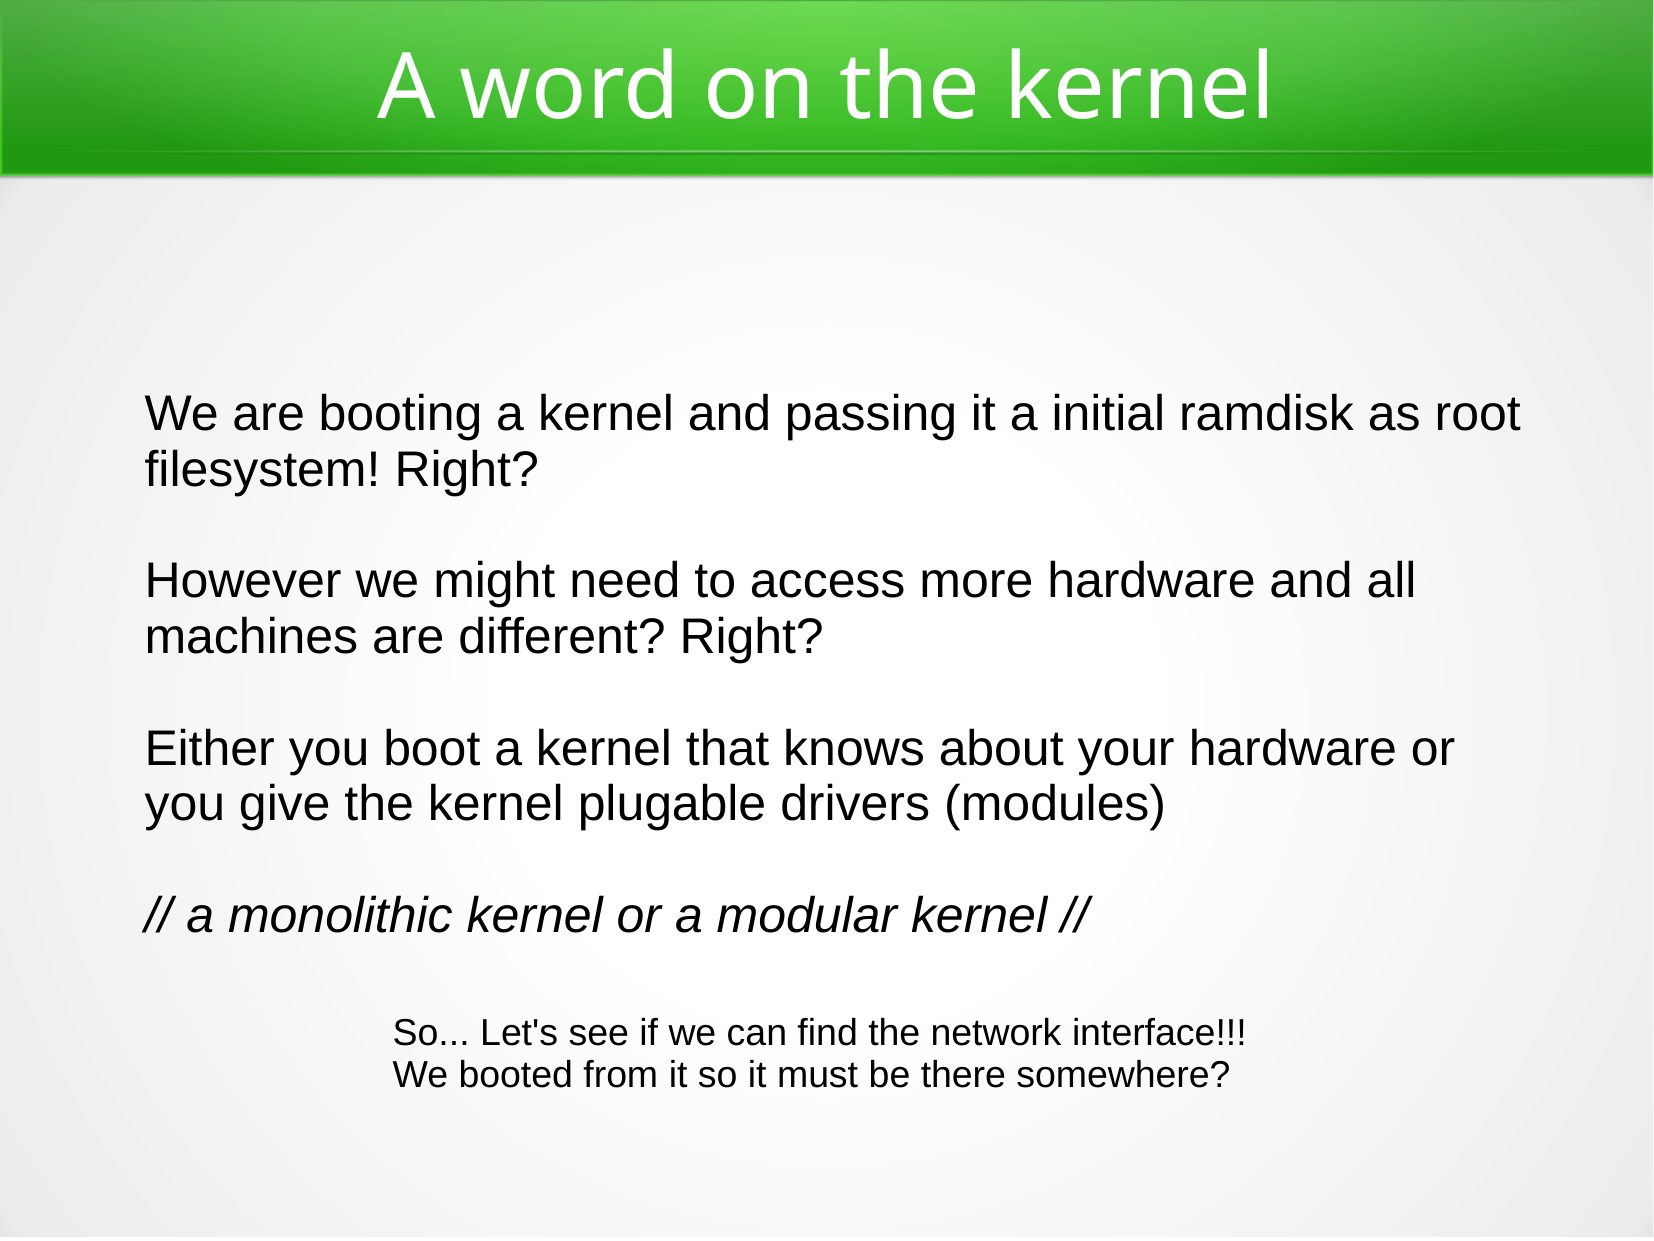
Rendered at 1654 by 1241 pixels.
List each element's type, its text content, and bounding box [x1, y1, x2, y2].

title A word on the kernel [82, 11, 1571, 154]
text_box So... Let's see if we can find the network interface!!! We booted from it so it must be there somewhere? [377, 1003, 1274, 1103]
text_box We are booting a kernel and passing it a initial ramdisk as root filesystem! Right? However we might need to access more hardware and all machines are different? Right? Either you boot a kernel that knows about your hardware or you give the kernel plugable drivers (modules) // a monolithic kernel or a modular kernel // [129, 377, 1548, 951]
picture [0, 0, 1654, 1237]
